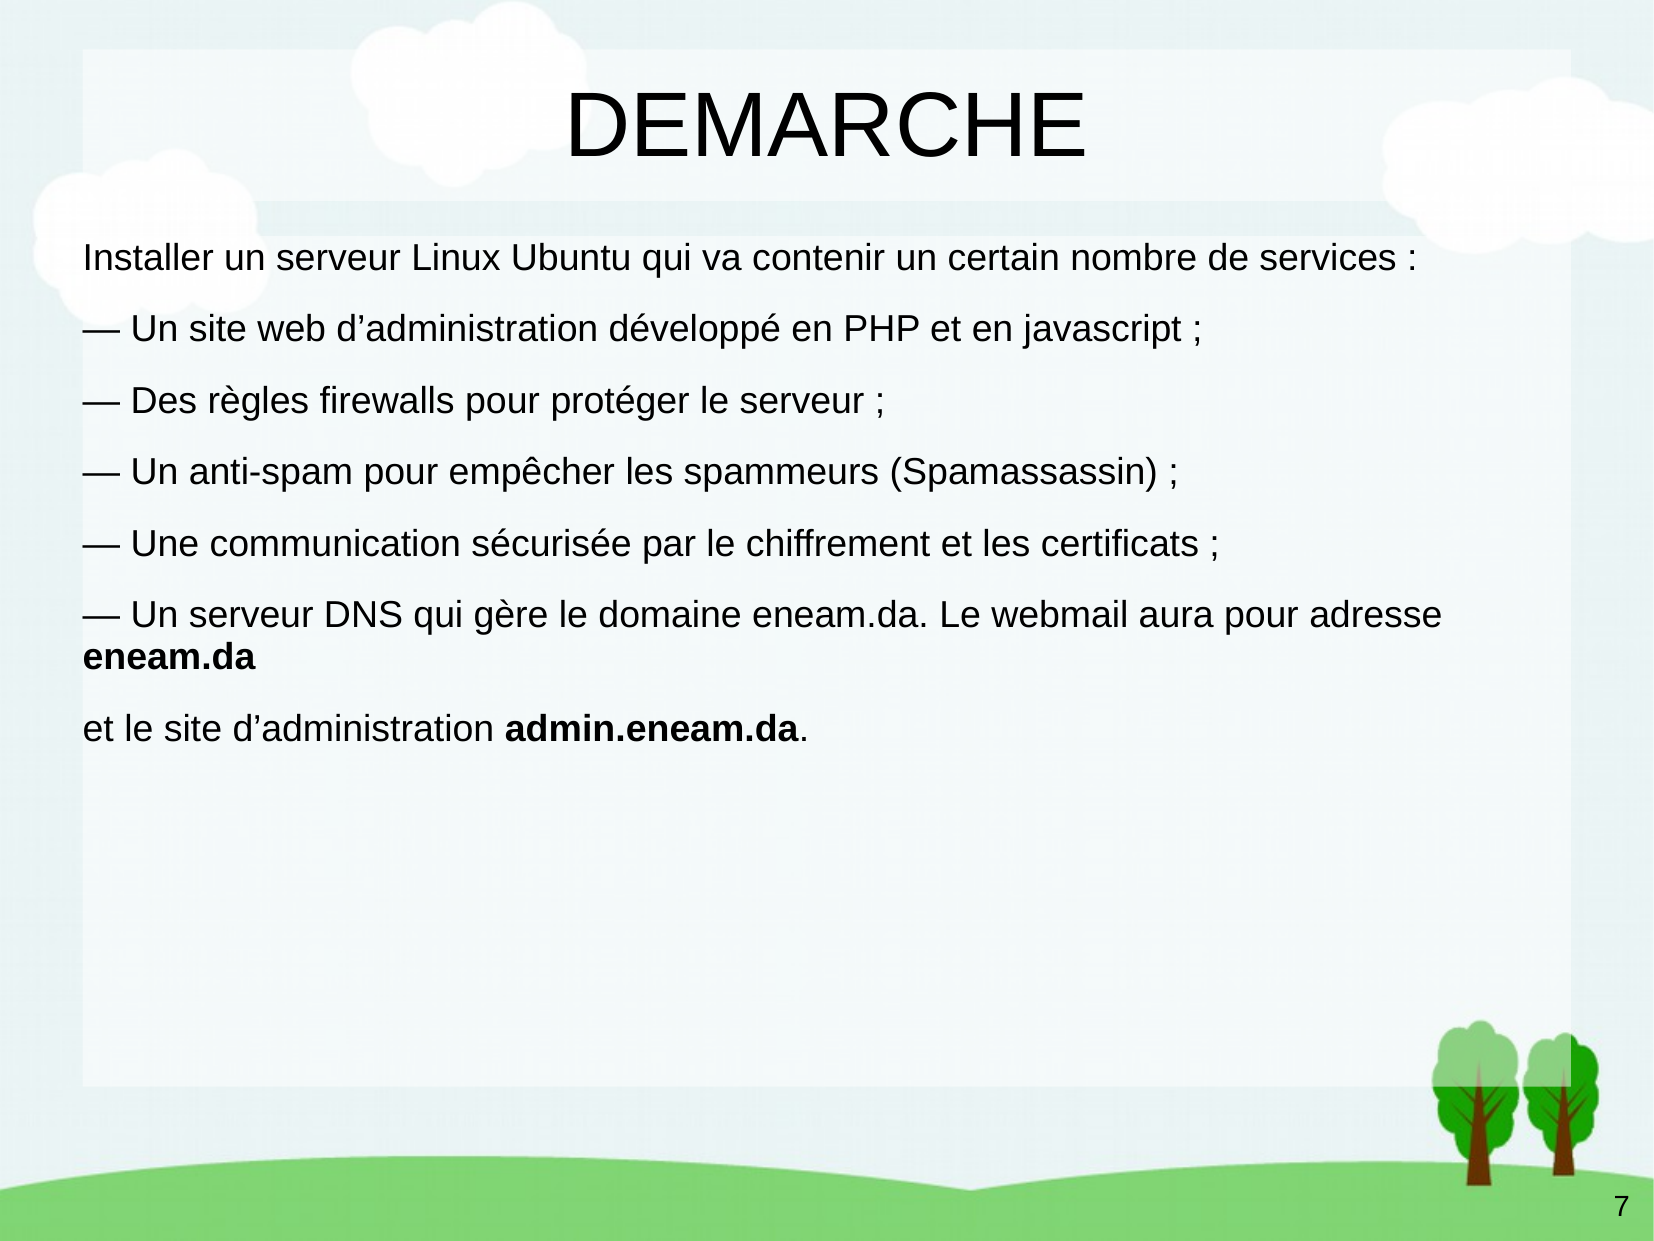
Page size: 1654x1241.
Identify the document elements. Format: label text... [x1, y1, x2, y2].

title DEMARCHE [82, 49, 1571, 201]
list Installer un serveur Linux Ubuntu qui va contenir un certain nombre de services : — Un site web d’administration développé en PHP et en javascript ; — Des règles firewalls pour protéger le serveur ; — Un anti-spam pour empêcher les spammeurs (Spamassassin) ; — Une communication sécurisée par le chiffrement et les certificats ; — Un serveur DNS qui gère le domaine eneam.da. Le webmail aura pour adresse eneam.da et le site d’administration admin.eneam.da. [82, 236, 1571, 1087]
picture [0, 0, 1654, 1241]
